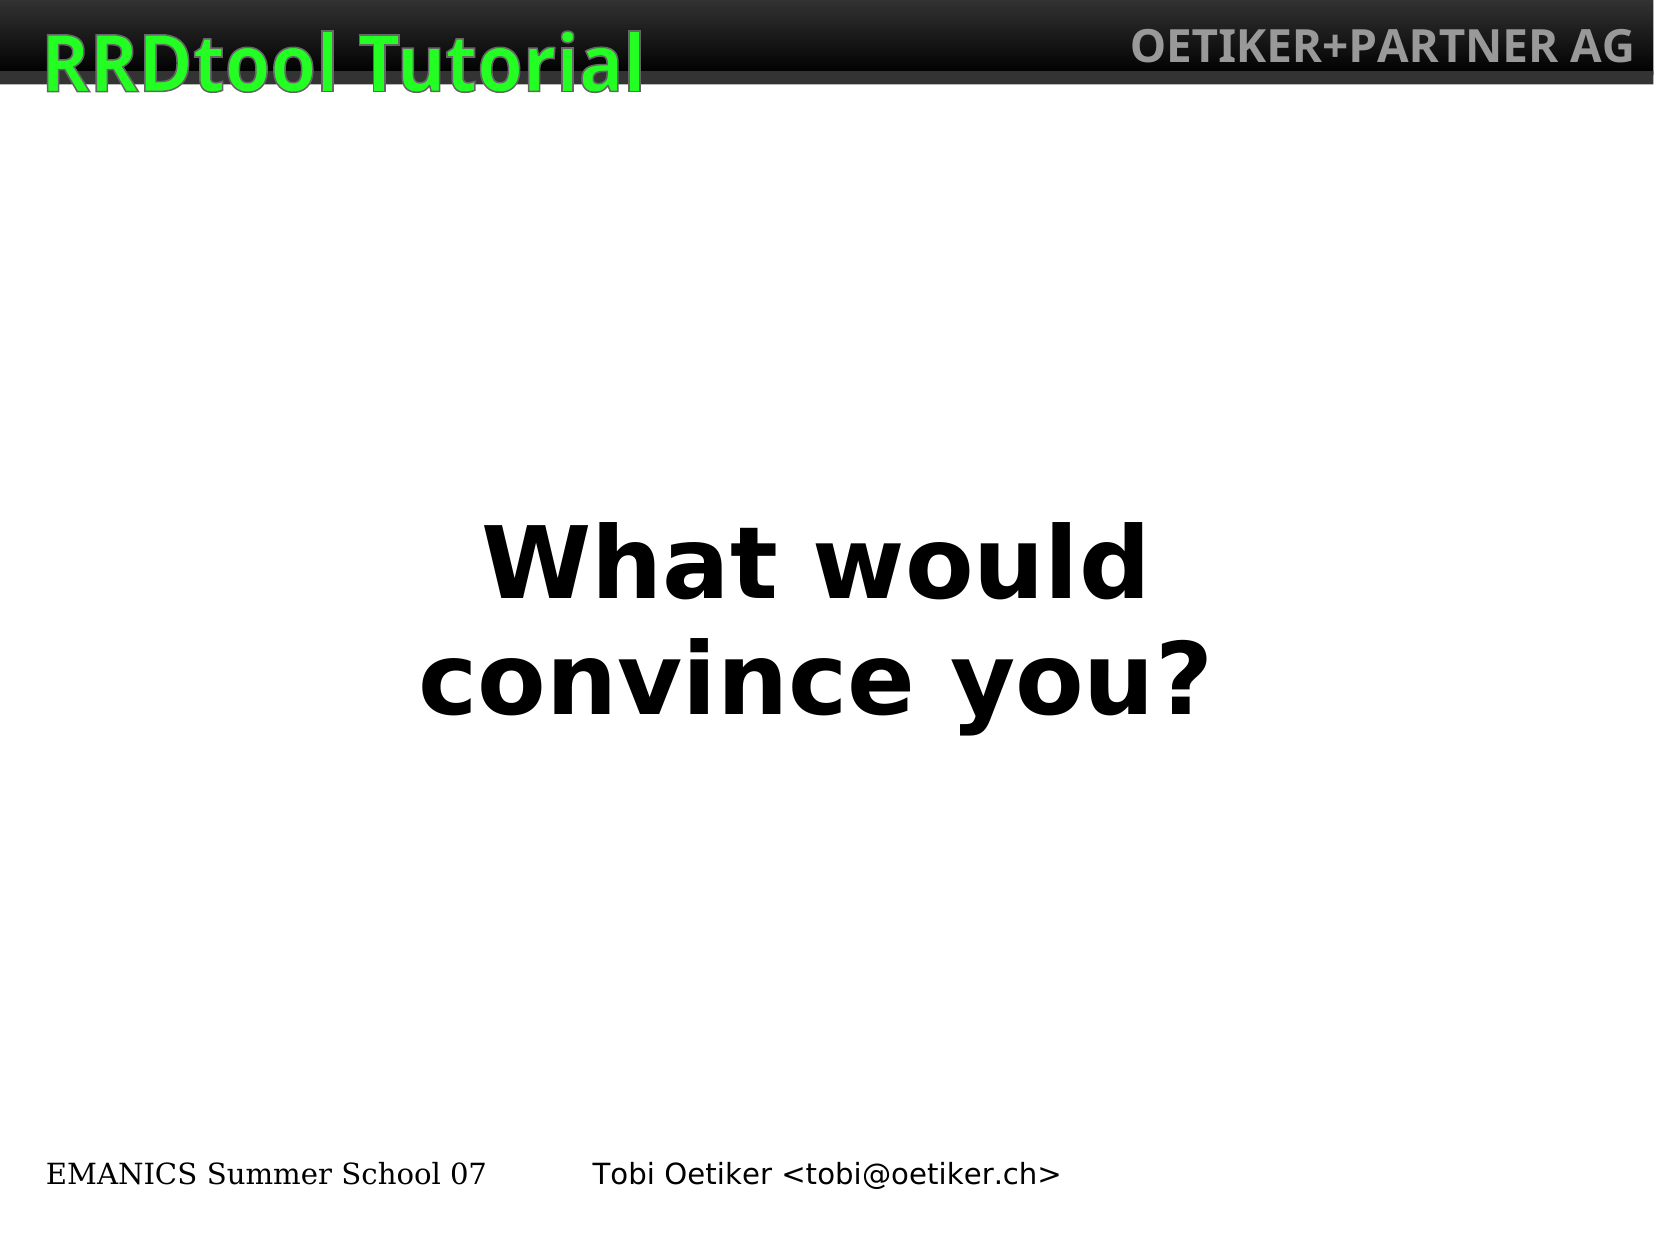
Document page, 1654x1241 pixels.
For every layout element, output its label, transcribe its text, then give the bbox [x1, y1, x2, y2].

title What would convince you? [47, 505, 1586, 739]
